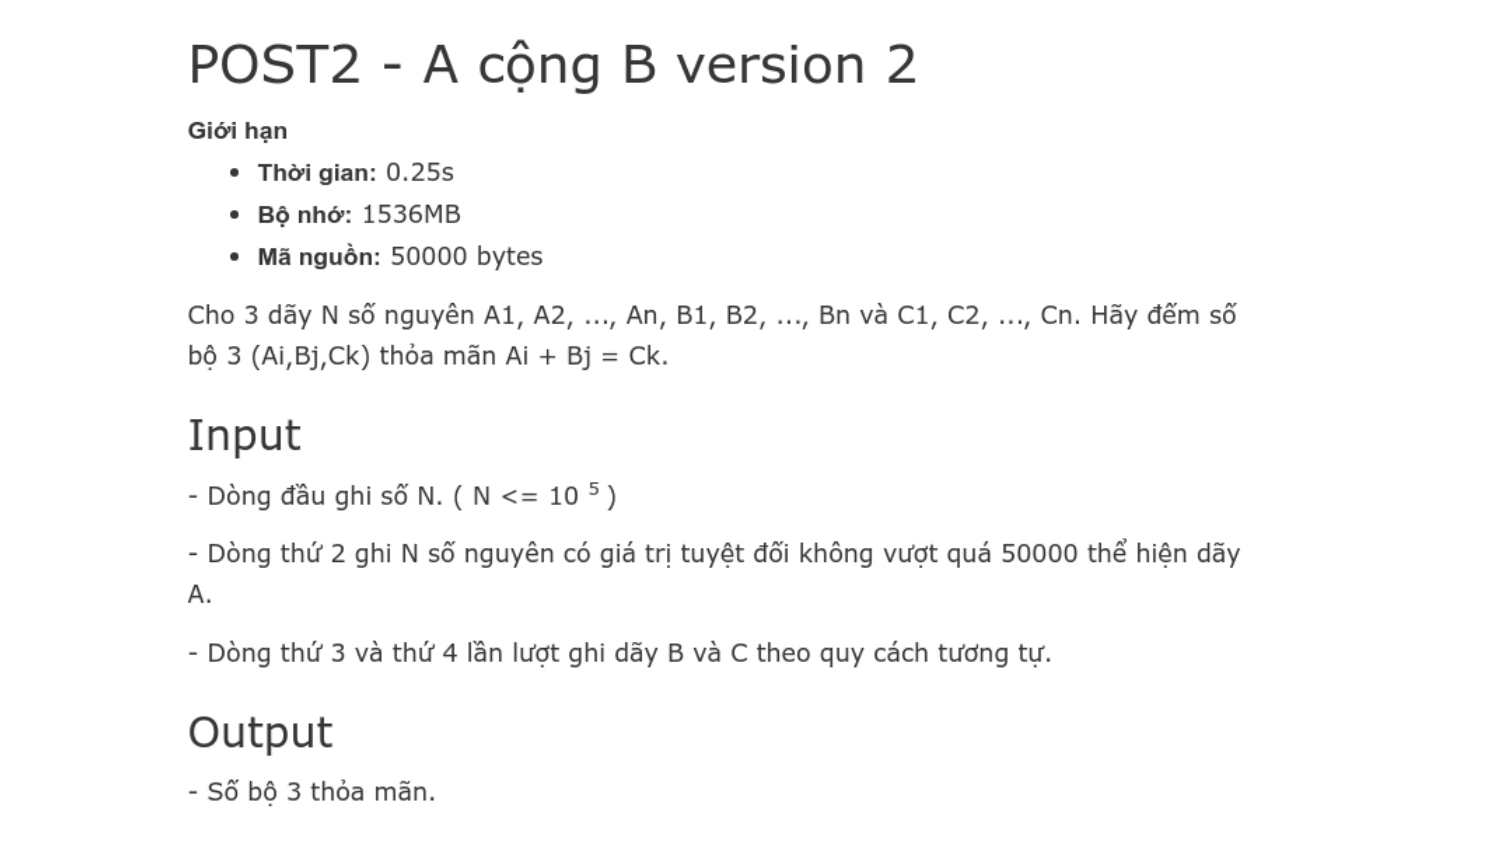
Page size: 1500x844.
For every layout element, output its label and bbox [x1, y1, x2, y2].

picture [166, 24, 1334, 819]
